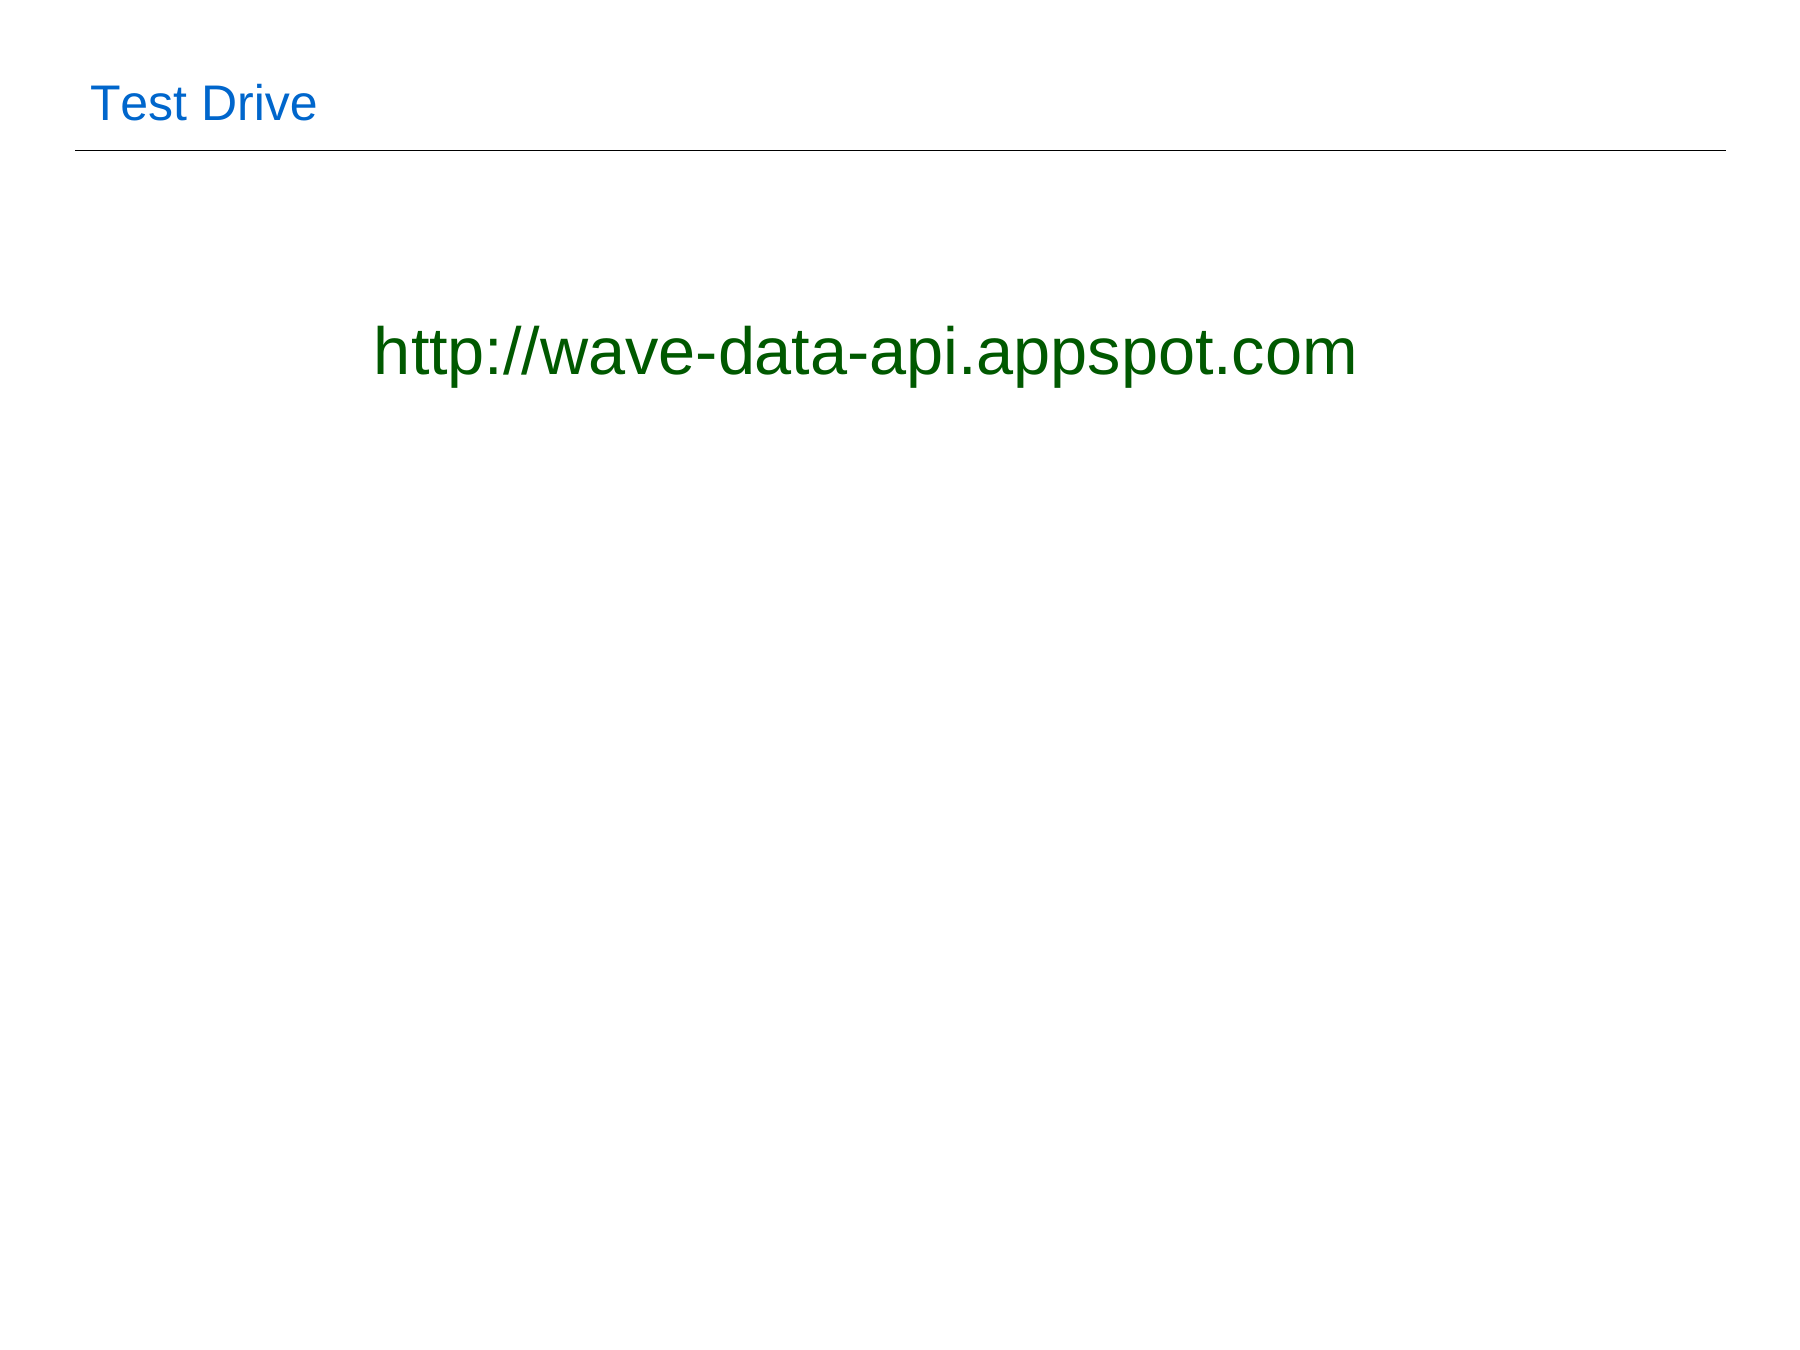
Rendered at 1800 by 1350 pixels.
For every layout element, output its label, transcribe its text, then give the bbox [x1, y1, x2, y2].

title Test Drive [90, 61, 1710, 151]
text_box http://wave-data-api.appspot.com [359, 269, 1426, 359]
